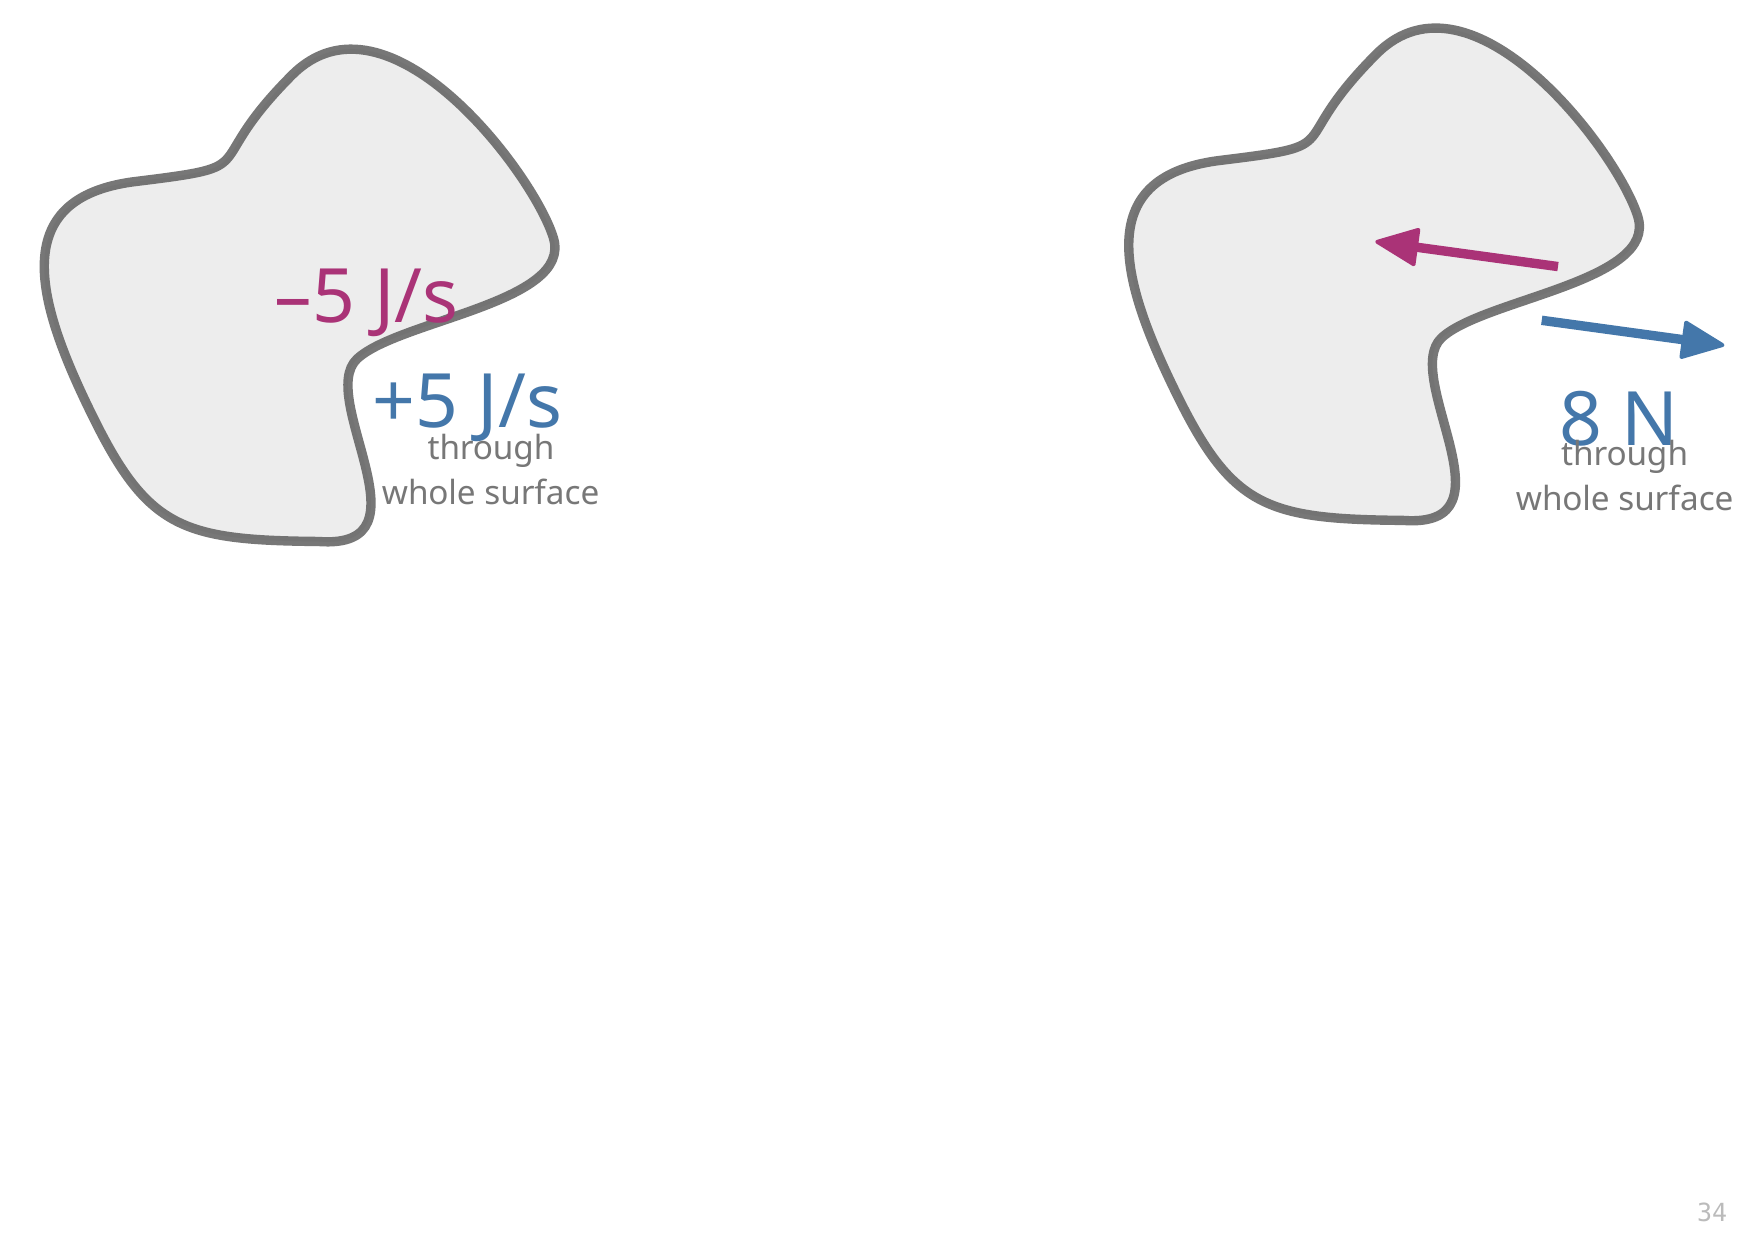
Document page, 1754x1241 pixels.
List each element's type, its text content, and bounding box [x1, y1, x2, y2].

text_box through whole surface [367, 416, 602, 498]
text_box through whole surface [1501, 422, 1736, 504]
text_box +5 J/s [357, 340, 592, 431]
text_box [1128, 28, 1640, 521]
text_box 8 N [1544, 358, 1693, 422]
text_box [44, 49, 555, 542]
text_box –5 J/s [259, 234, 486, 325]
